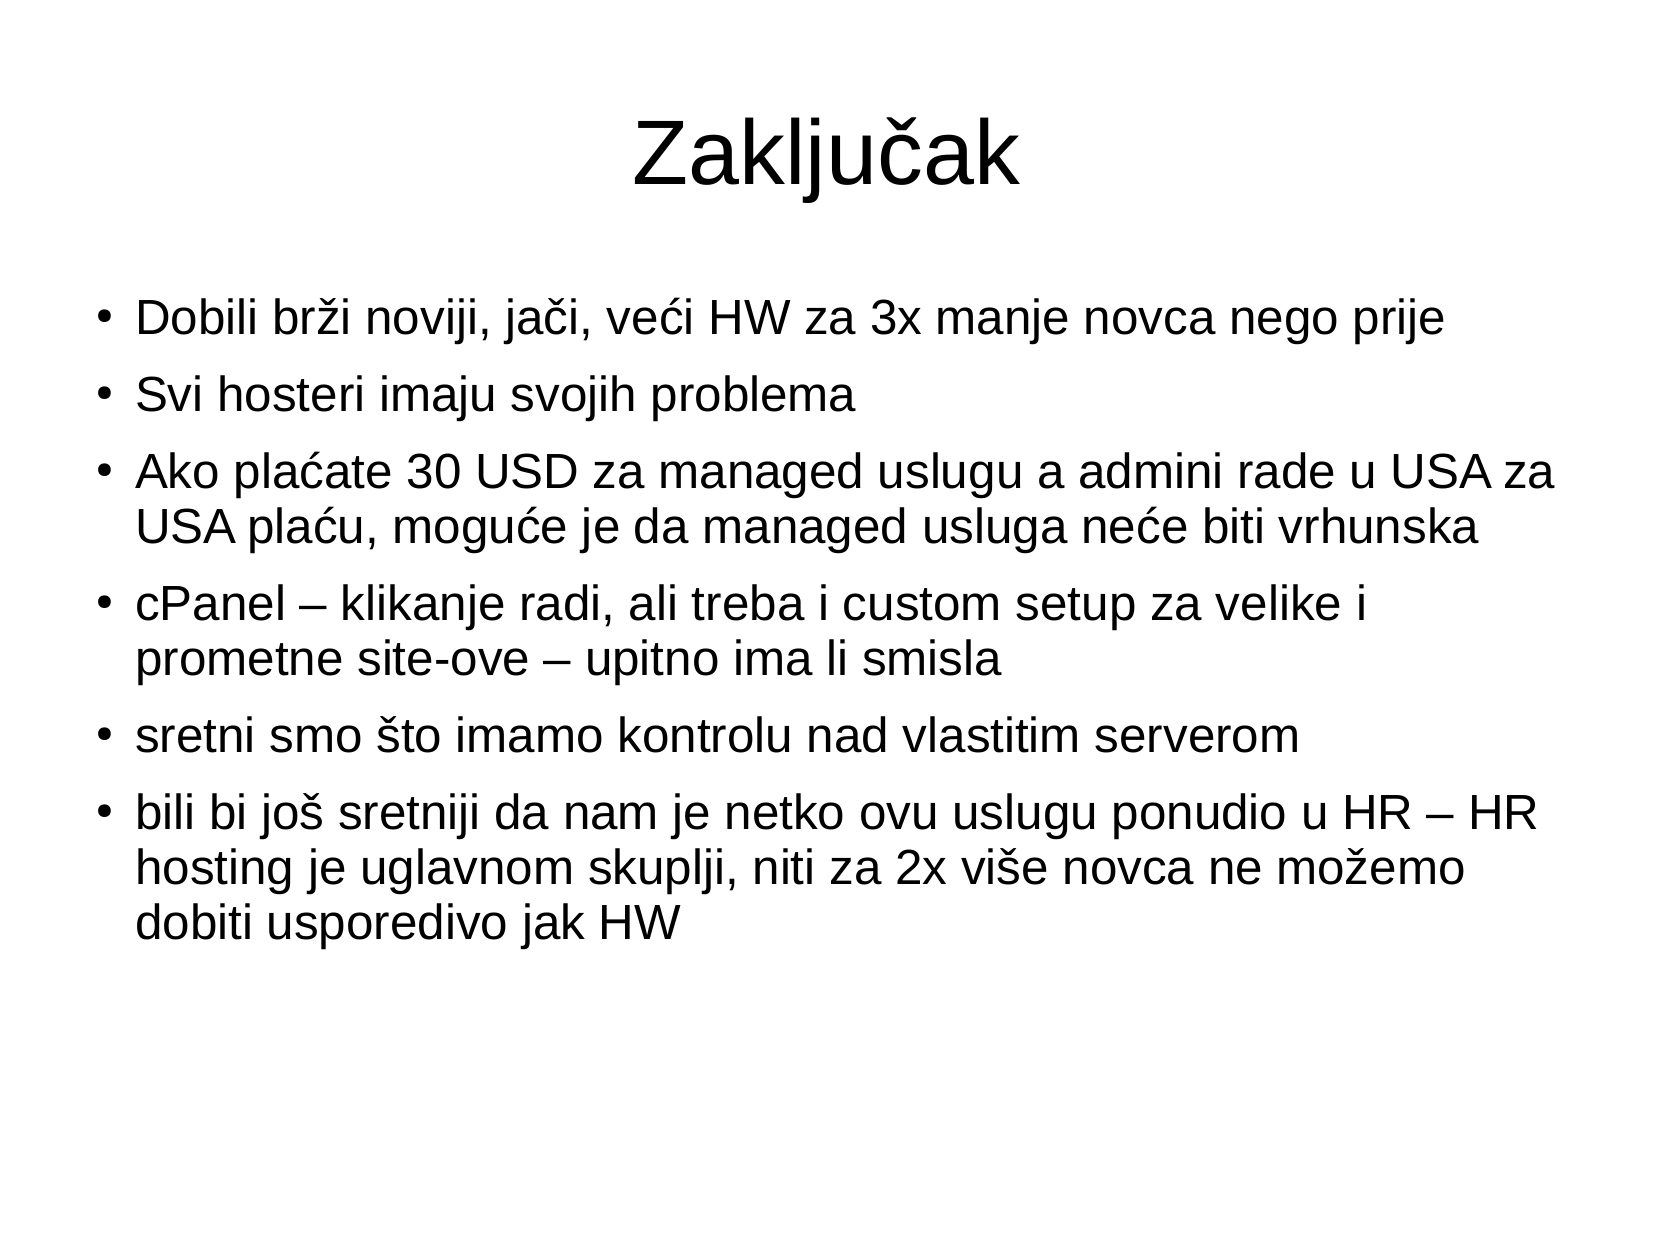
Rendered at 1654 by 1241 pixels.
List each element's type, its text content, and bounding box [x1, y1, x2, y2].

title Zaključak [82, 49, 1571, 257]
list Dobili brži noviji, jači, veći HW za 3x manje novca nego prije Svi hosteri imaju svojih problema Ako plaćate 30 USD za managed uslugu a admini rade u USA za USA plaću, moguće je da managed usluga neće biti vrhunska cPanel – klikanje radi, ali treba i custom setup za velike i prometne site-ove – upitno ima li smisla sretni smo što imamo kontrolu nad vlastitim serverom bili bi još sretniji da nam je netko ovu uslugu ponudio u HR – HR hosting je uglavnom skuplji, niti za 2x više novca ne možemo dobiti usporedivo jak HW [82, 290, 1571, 1010]
